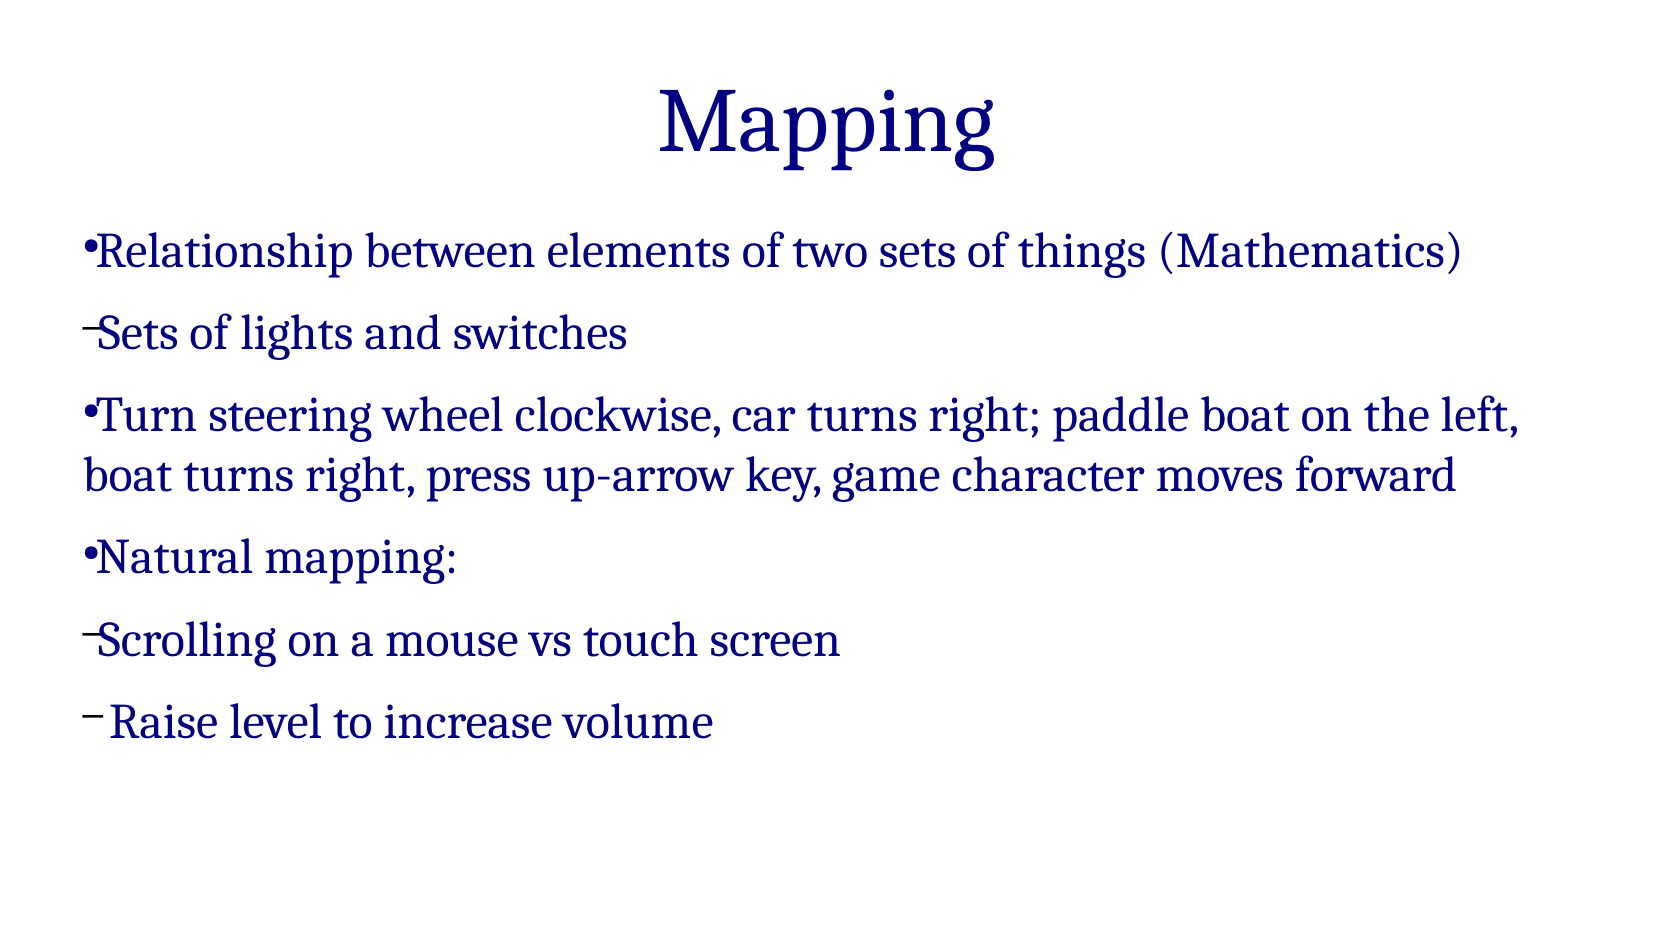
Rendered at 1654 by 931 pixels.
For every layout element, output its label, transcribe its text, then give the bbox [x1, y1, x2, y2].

title Mapping [82, 37, 1571, 193]
list Relationship between elements of two sets of things (Mathematics) Sets of lights and switches Turn steering wheel clockwise, car turns right; paddle boat on the left, boat turns right, press up-arrow key, game character moves forward Natural mapping: Scrolling on a mouse vs touch screen Raise level to increase volume [82, 217, 1571, 758]
